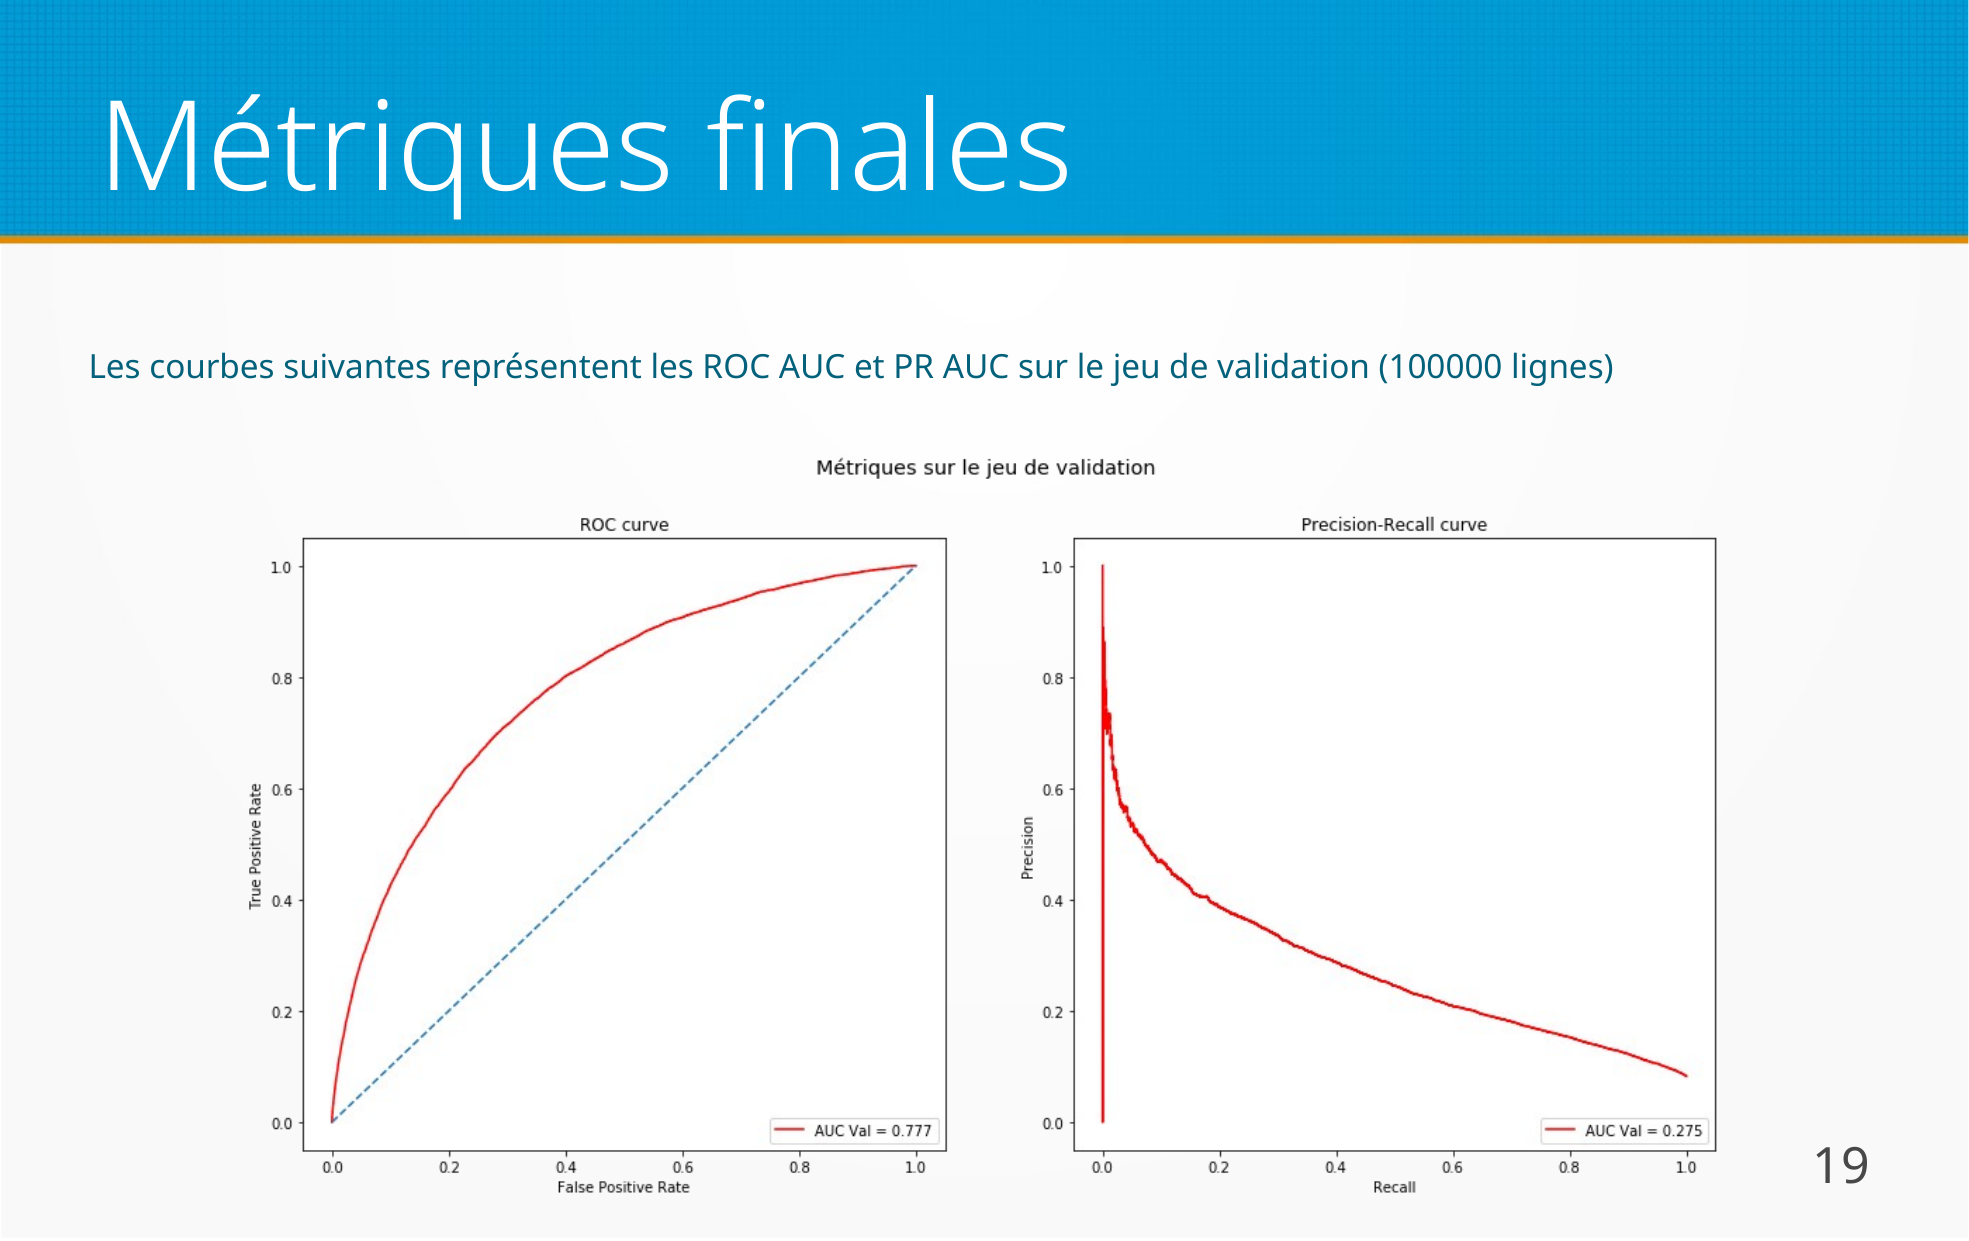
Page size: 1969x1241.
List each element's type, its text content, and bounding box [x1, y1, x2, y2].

title Métriques finales [98, 19, 1870, 227]
text_box Les courbes suivantes représentent les ROC AUC et PR AUC sur le jeu de validation (100000 lignes) [82, 318, 1861, 488]
picture [0, 233, 1969, 1241]
